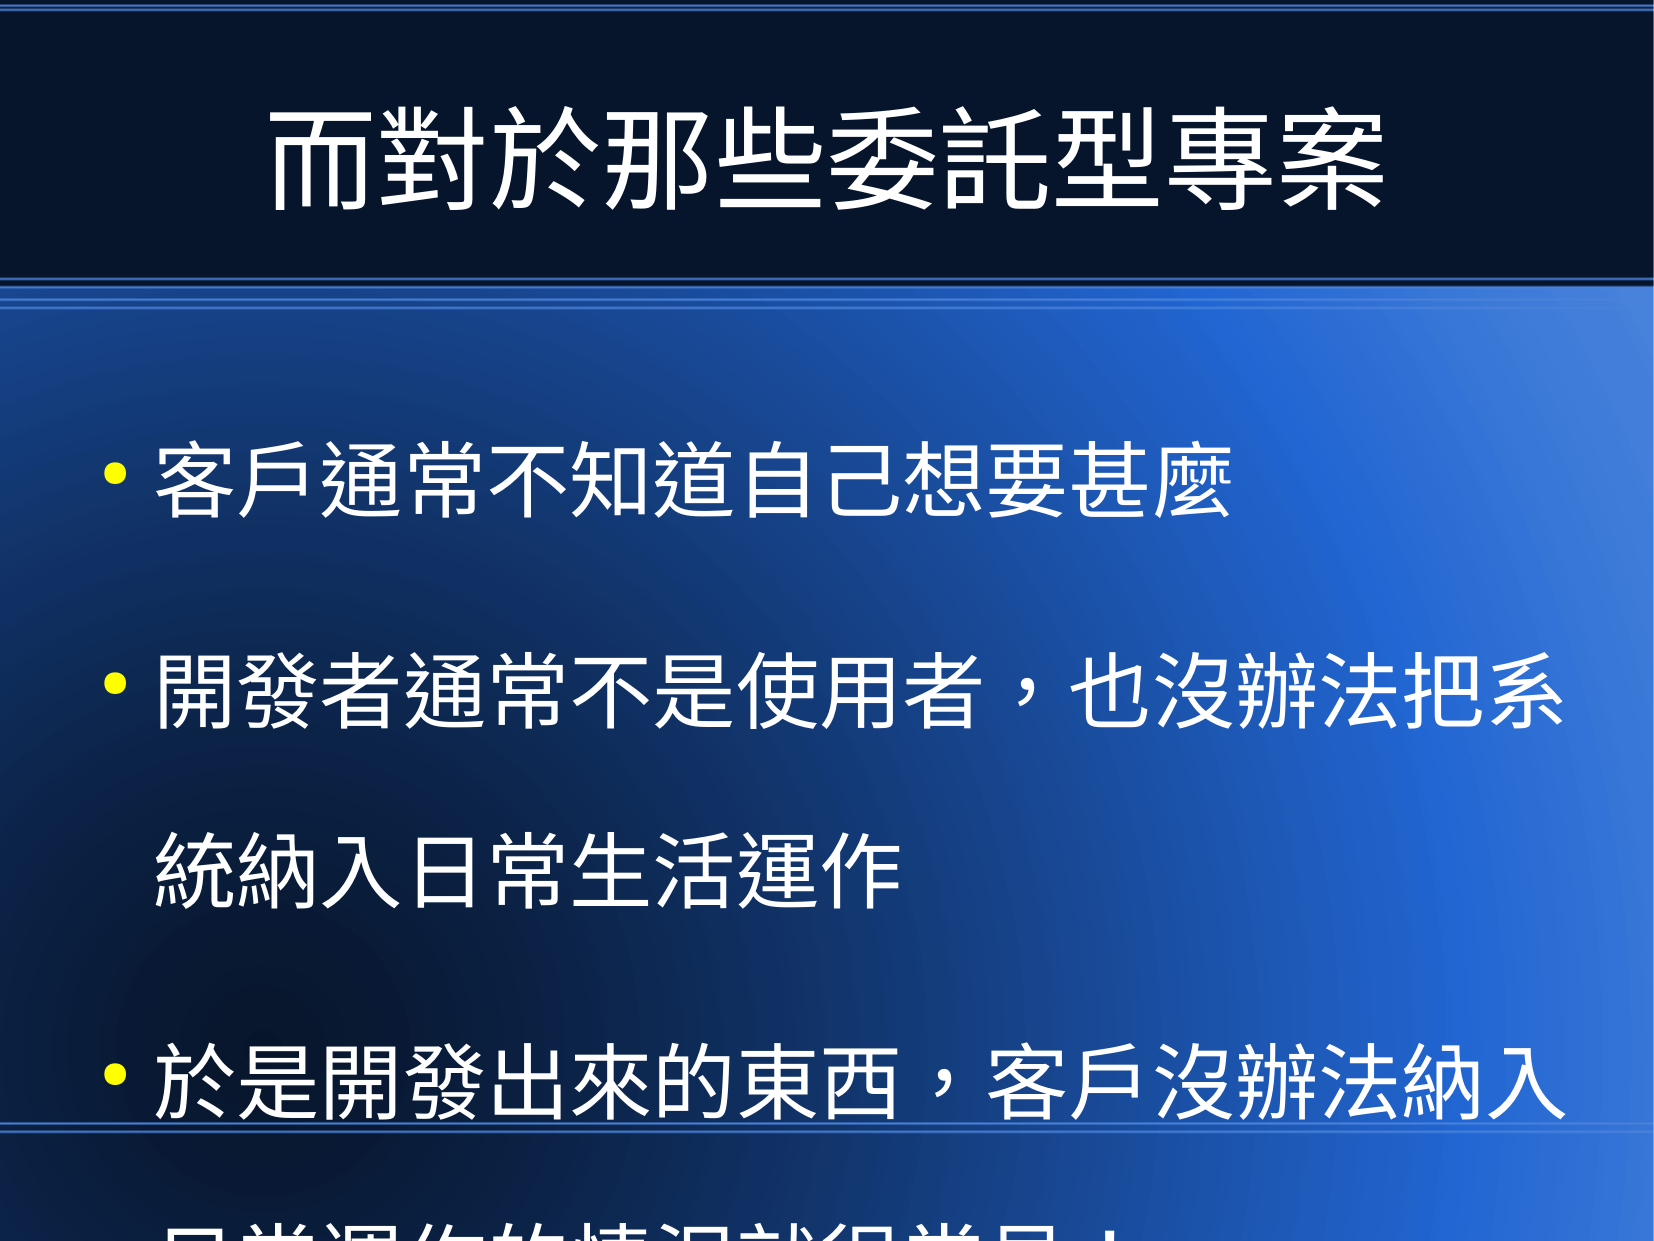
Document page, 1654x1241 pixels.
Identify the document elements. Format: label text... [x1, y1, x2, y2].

list 客戶通常不知道自己想要甚麼 開發者通常不是使用者，也沒辦法把系統納入日常生活運作 於是開發出來的東西，客戶沒辦法納入日常運作的情況就很常見！ [82, 355, 1571, 1241]
picture [0, 0, 1654, 1241]
title 而對於那些委託型專案 [82, 49, 1571, 257]
